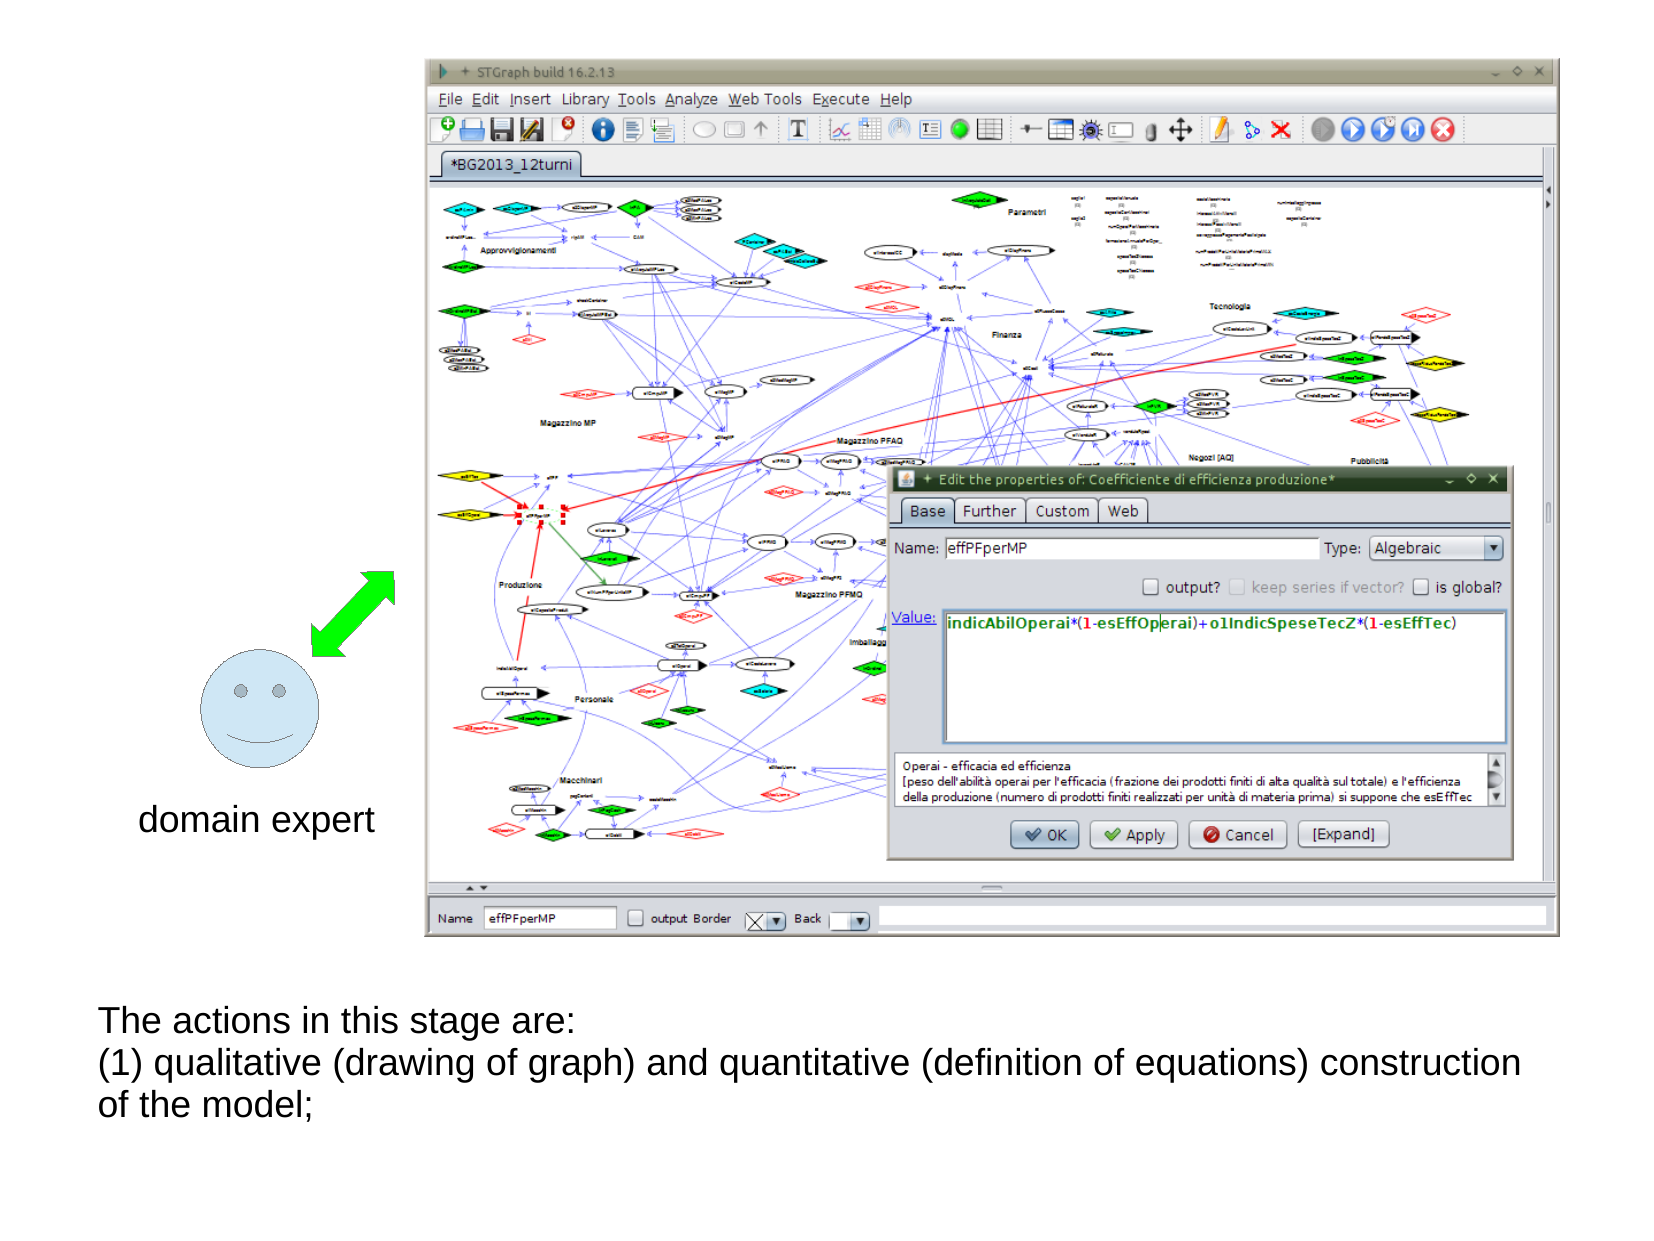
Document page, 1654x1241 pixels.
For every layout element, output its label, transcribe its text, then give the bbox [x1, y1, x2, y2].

text_box The actions in this stage are: (1) qualitative (drawing of graph) and quantitative (definition of equations) construction of the model; [82, 992, 1571, 1133]
text_box domain expert [123, 791, 390, 849]
picture [424, 58, 1560, 937]
text_box [200, 649, 319, 768]
text_box [311, 571, 395, 657]
